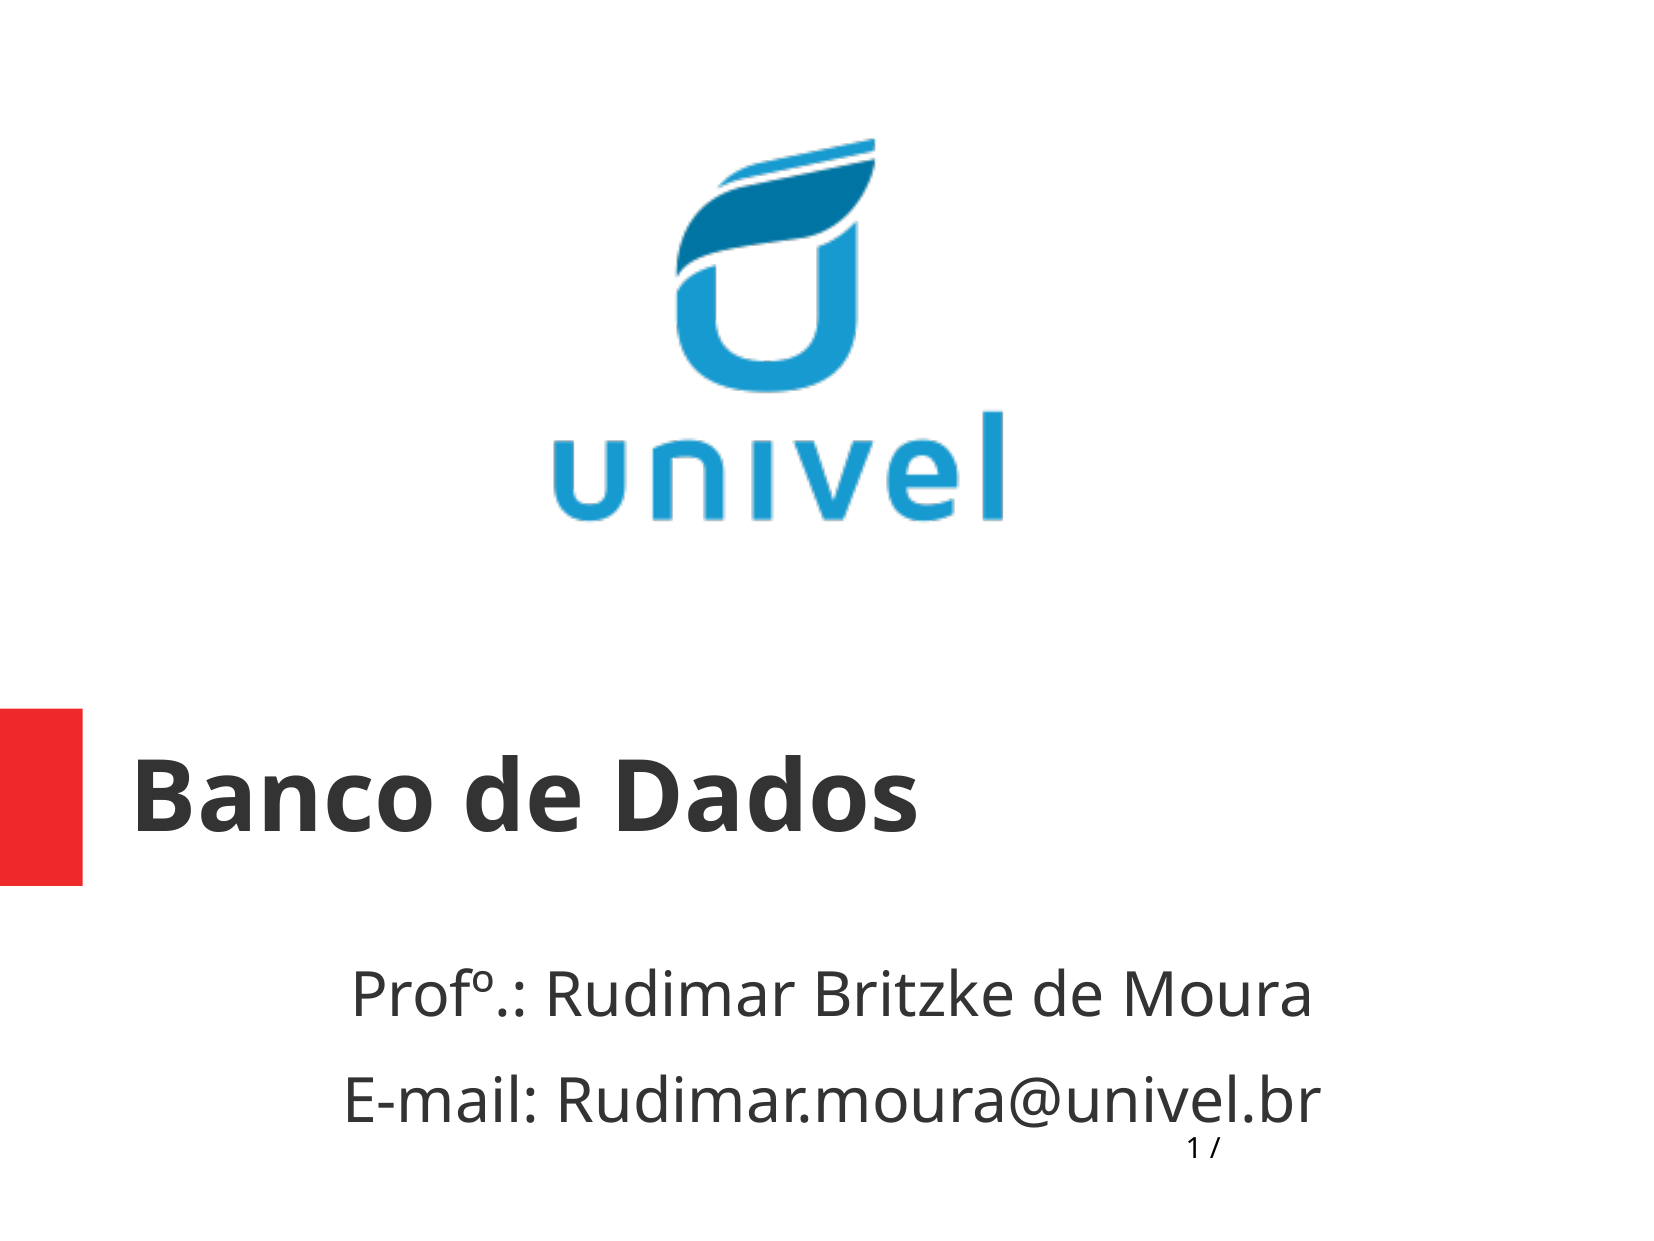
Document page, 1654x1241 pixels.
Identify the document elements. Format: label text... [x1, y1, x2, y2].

title Banco de Dados [129, 655, 1536, 928]
subtitle Profº.: Rudimar Britzke de Moura E-mail: Rudimar.moura@univel.br [129, 958, 1536, 1140]
text_box / [1185, 1129, 1571, 1216]
